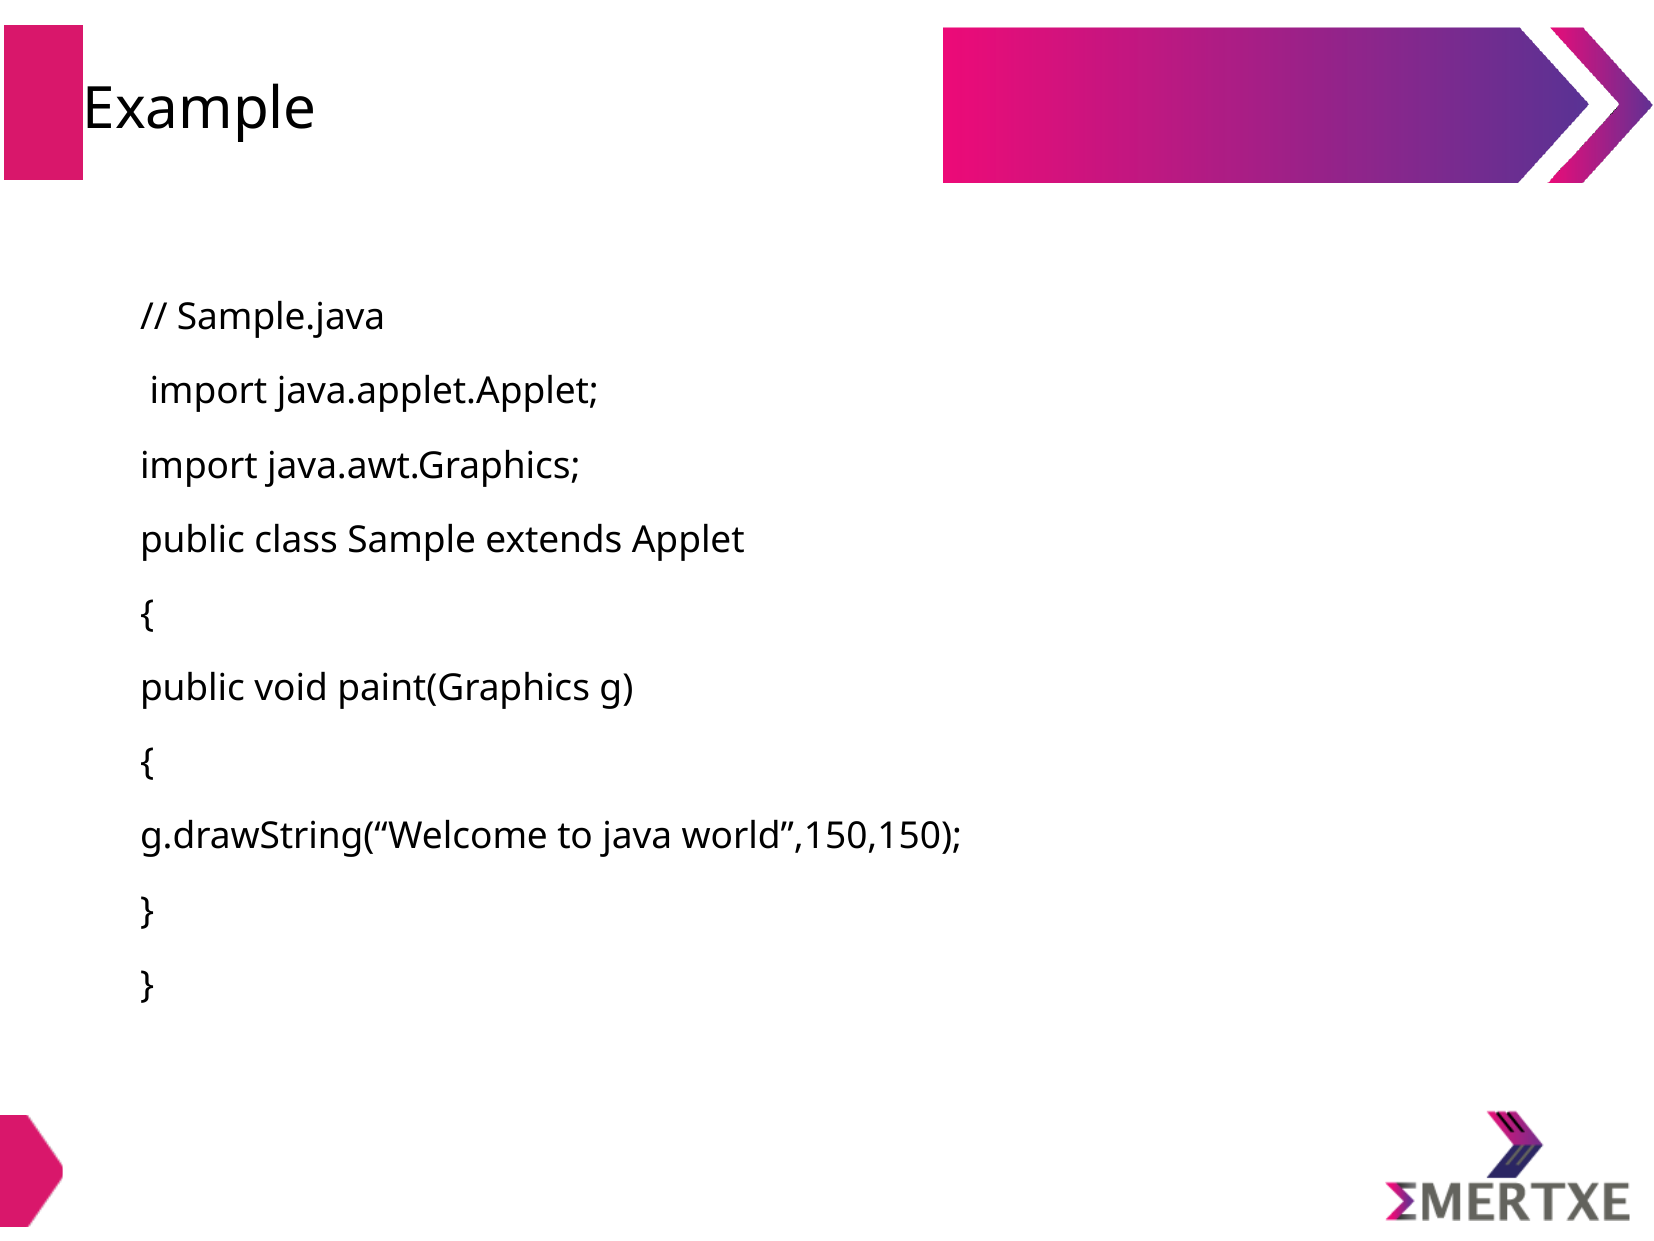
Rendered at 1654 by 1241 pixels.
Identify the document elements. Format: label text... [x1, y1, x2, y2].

list // Sample.java import java.applet.Applet; import java.awt.Graphics; public class Sample extends Applet { public void paint(Graphics g) { g.drawString(“Welcome to java world”,150,150); } } [82, 290, 1571, 1010]
picture [1385, 1107, 1631, 1221]
title Example [82, 2, 1571, 210]
picture [1571, 27, 1653, 183]
